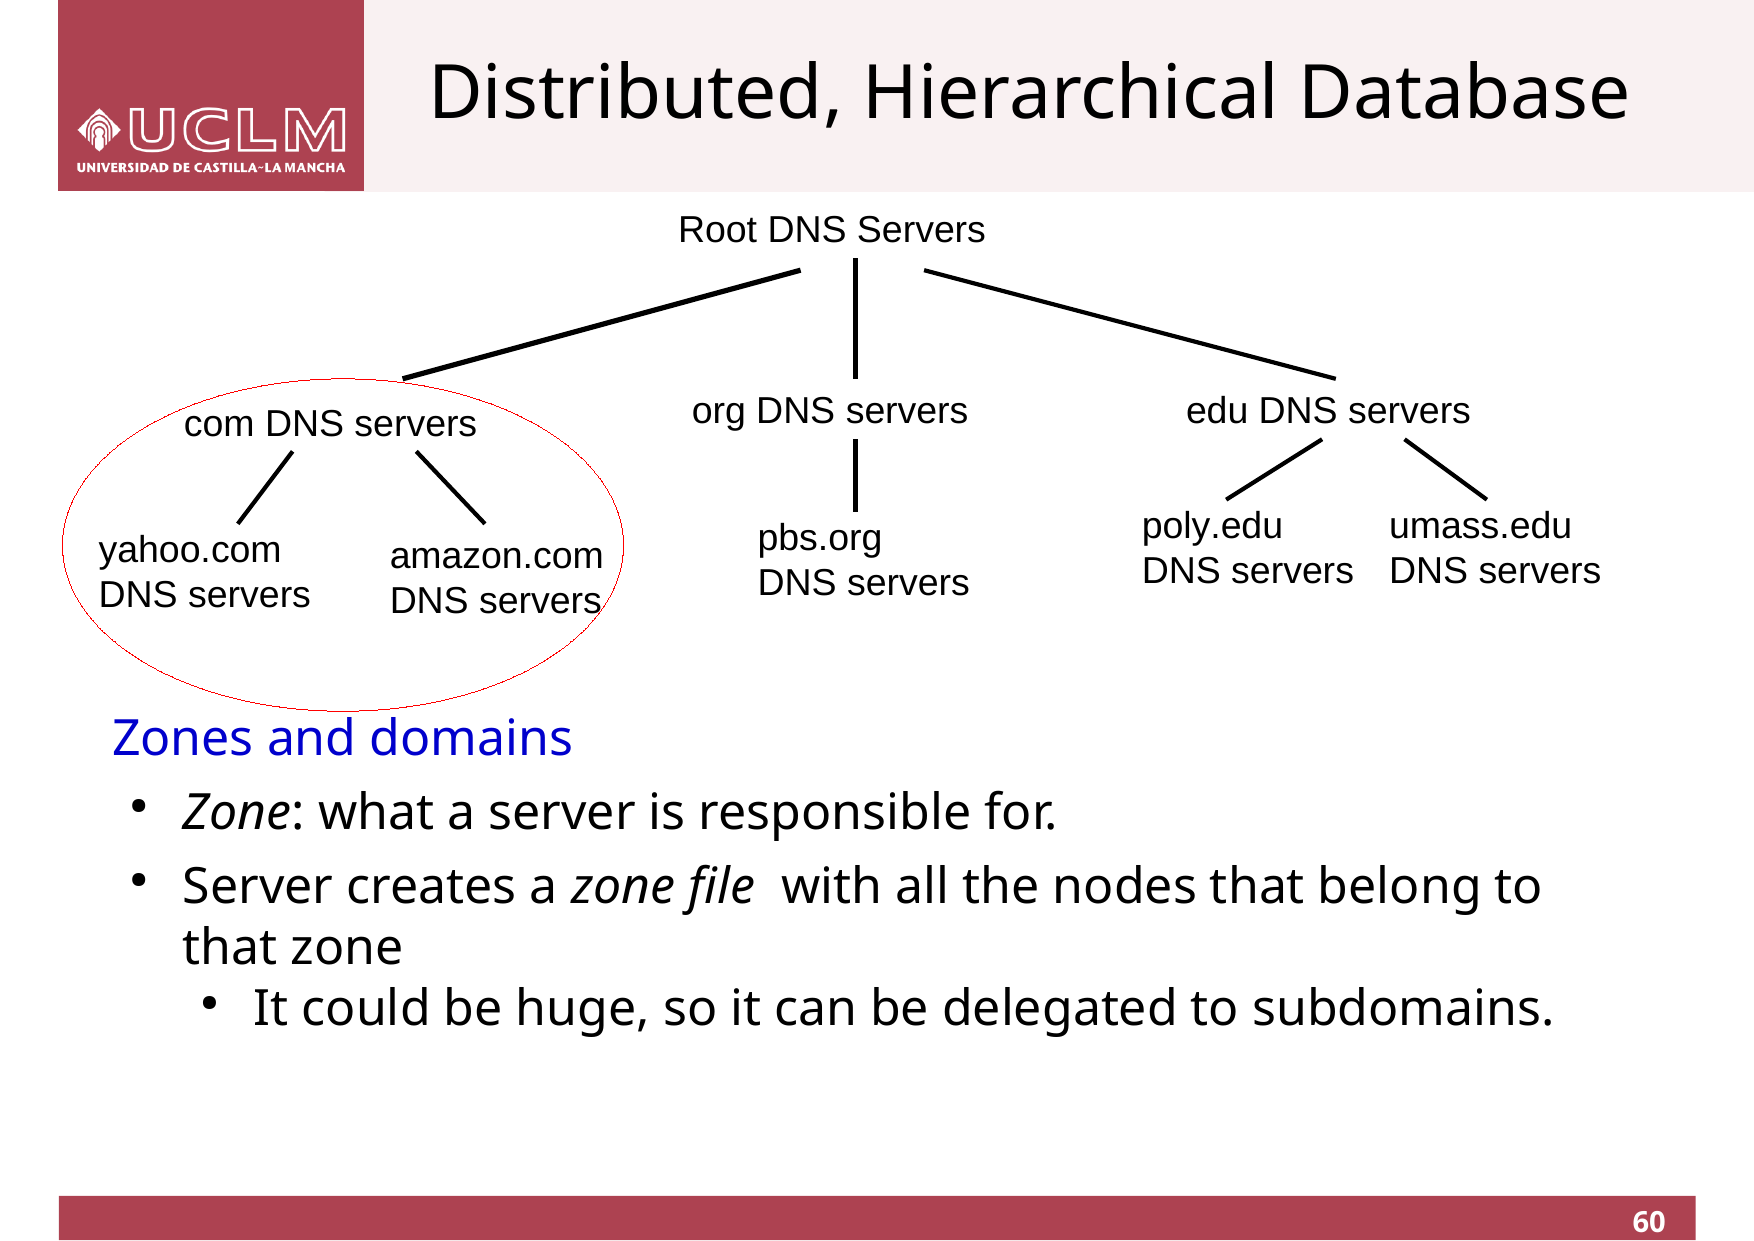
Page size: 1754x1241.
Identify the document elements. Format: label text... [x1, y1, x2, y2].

text_box amazon.com DNS servers [375, 523, 619, 630]
text_box org DNS servers [677, 378, 984, 440]
text_box com DNS servers [169, 390, 493, 452]
text_box edu DNS servers [1171, 378, 1486, 440]
text_box Root DNS Servers [663, 198, 1001, 259]
text_box poly.edu DNS servers [1127, 493, 1370, 599]
picture [58, 0, 364, 191]
text_box pbs.org DNS servers [742, 505, 985, 611]
text_box yahoo.com DNS servers [83, 517, 326, 624]
list Zones and domains Zone: what a server is responsible for. Server creates a zone file with all the nodes that belong to that zone It could be huge, so it can be delegated to subdomains. [97, 698, 1589, 1083]
text_box umass.edu DNS servers [1374, 493, 1617, 599]
title Distributed, Hierarchical Database [413, 0, 1667, 198]
